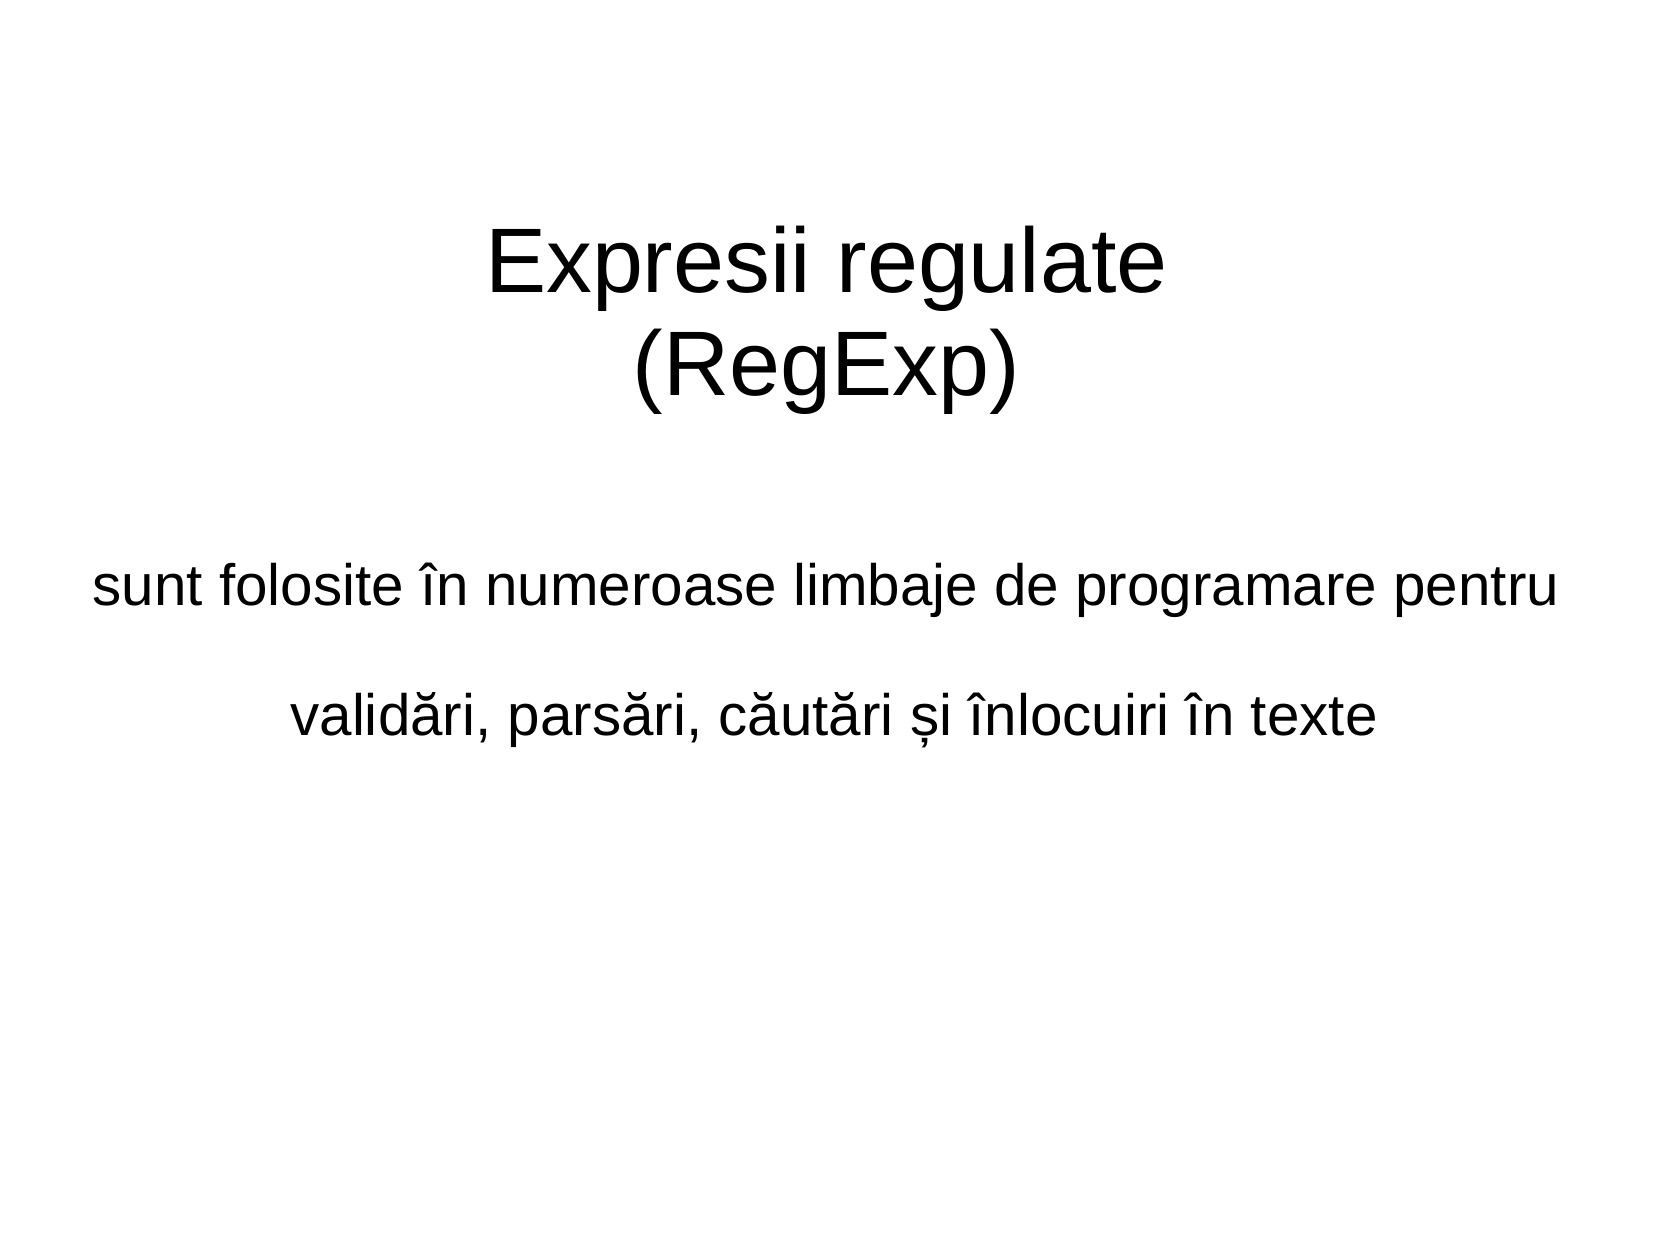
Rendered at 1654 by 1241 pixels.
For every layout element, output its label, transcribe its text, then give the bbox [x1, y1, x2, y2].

title Expresii regulate (RegExp) [82, 158, 1571, 290]
subtitle sunt folosite în numeroase limbaje de programare pentru validări, parsări, căutări și înlocuiri în texte [82, 290, 1571, 1010]
